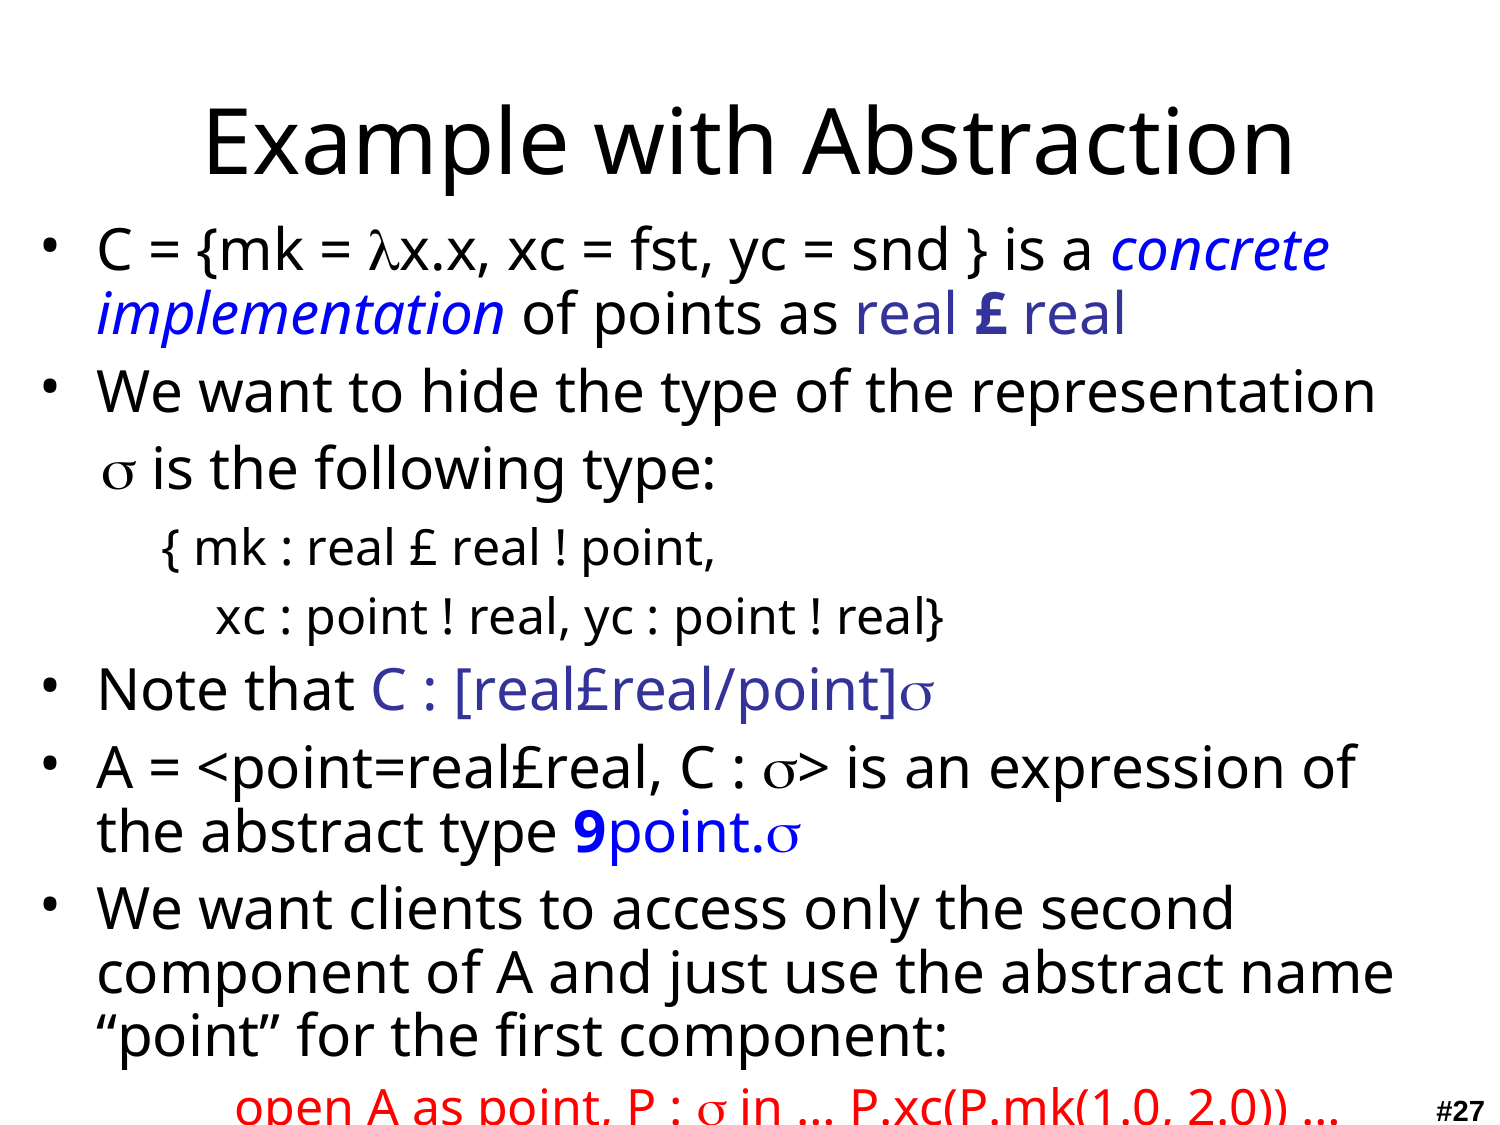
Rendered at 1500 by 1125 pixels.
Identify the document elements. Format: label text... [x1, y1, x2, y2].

list C = {mk = x.x, xc = fst, yc = snd } is a concrete implementation of points as real £ real We want to hide the type of the representation  is the following type: { mk : real £ real ! point, xc : point ! real, yc : point ! real} Note that C : [real£real/point] A = <point=real£real, C : > is an expression of the abstract type 9point. We want clients to access only the second component of A and just use the abstract name “point” for the first component: open A as point, P :  in … P.xc(P.mk(1.0, 2.0)) … [24, 212, 1476, 1070]
title Example with Abstraction [24, 45, 1476, 212]
